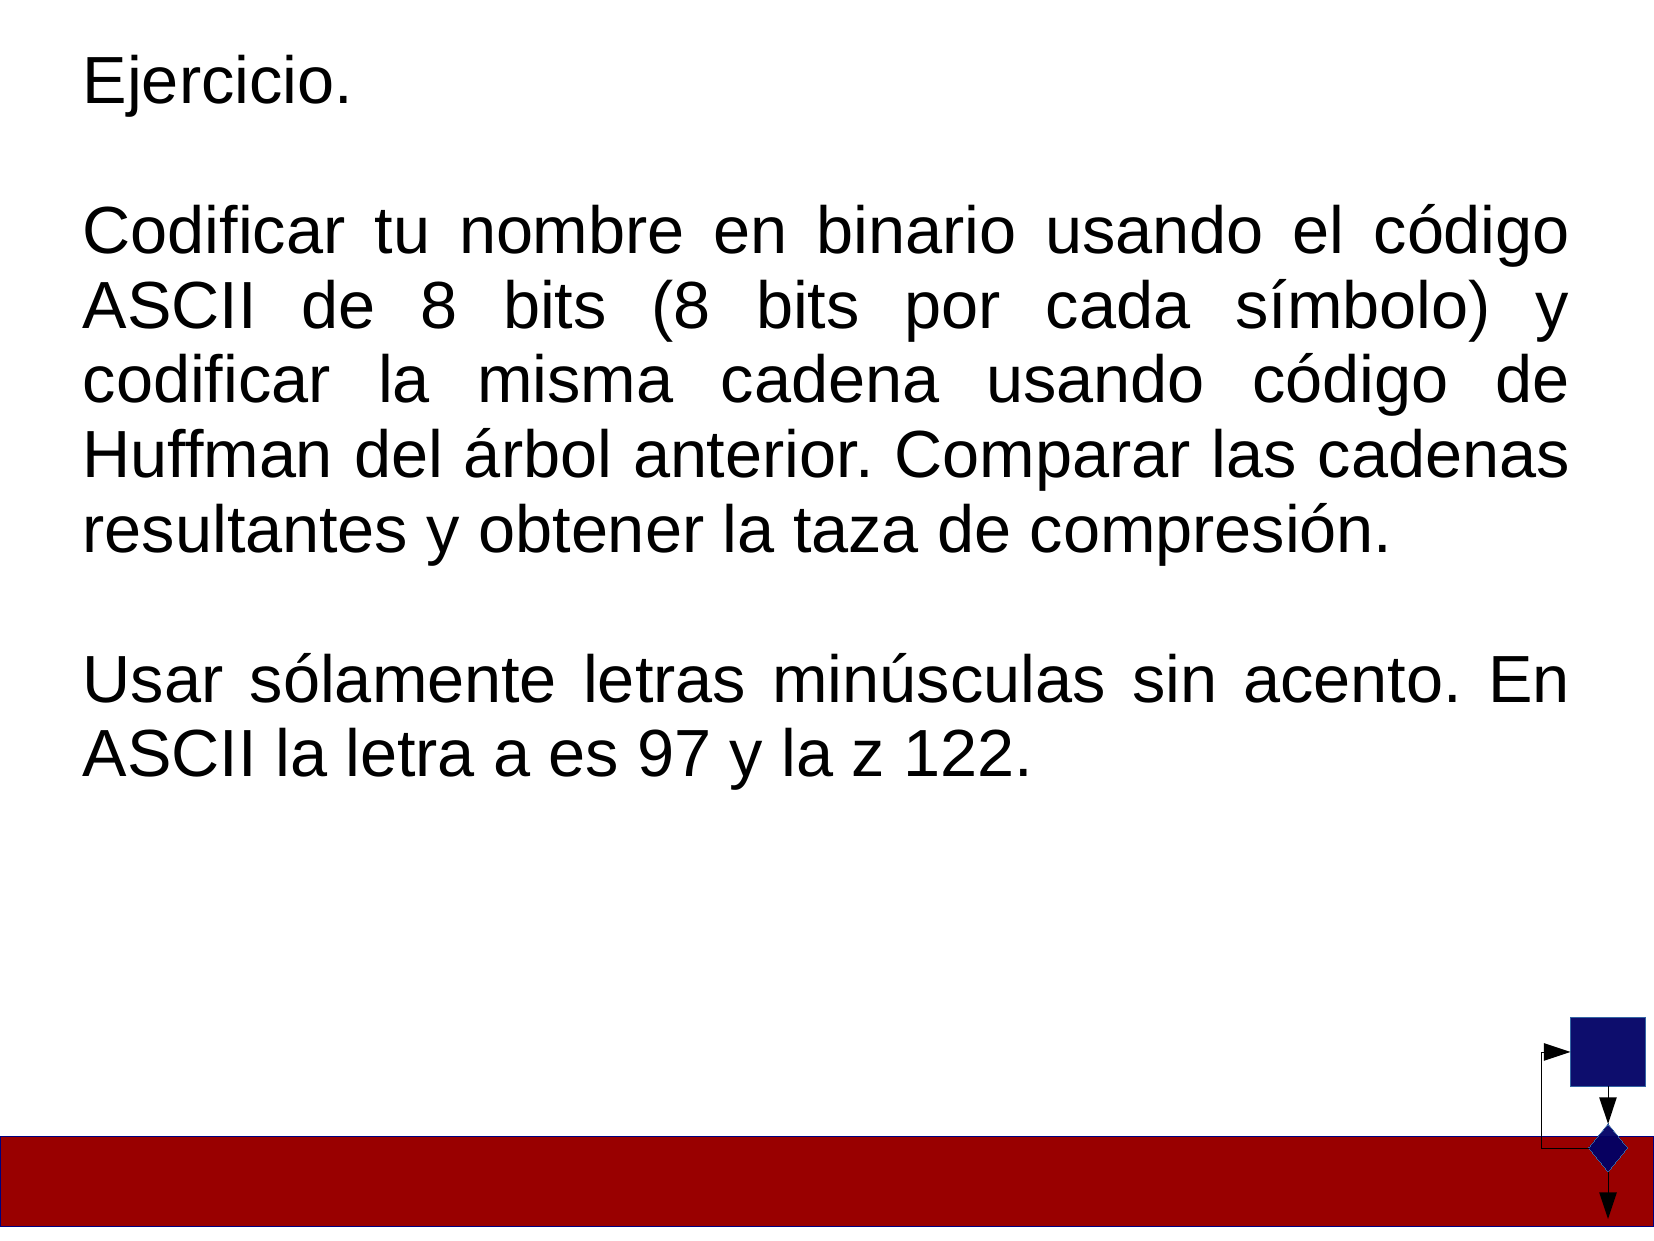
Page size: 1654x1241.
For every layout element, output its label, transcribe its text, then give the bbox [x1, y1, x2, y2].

text_box [1570, 1017, 1646, 1087]
subtitle Ejercicio. Codificar tu nombre en binario usando el código ASCII de 8 bits (8 bits por cada símbolo) y codificar la misma cadena usando código de Huffman del árbol anterior. Comparar las cadenas resultantes y obtener la taza de compresión. Usar sólamente letras minúsculas sin acento. En ASCII la letra a es 97 y la z 122. [82, 43, 1571, 1016]
text_box [0, 1124, 1654, 1227]
